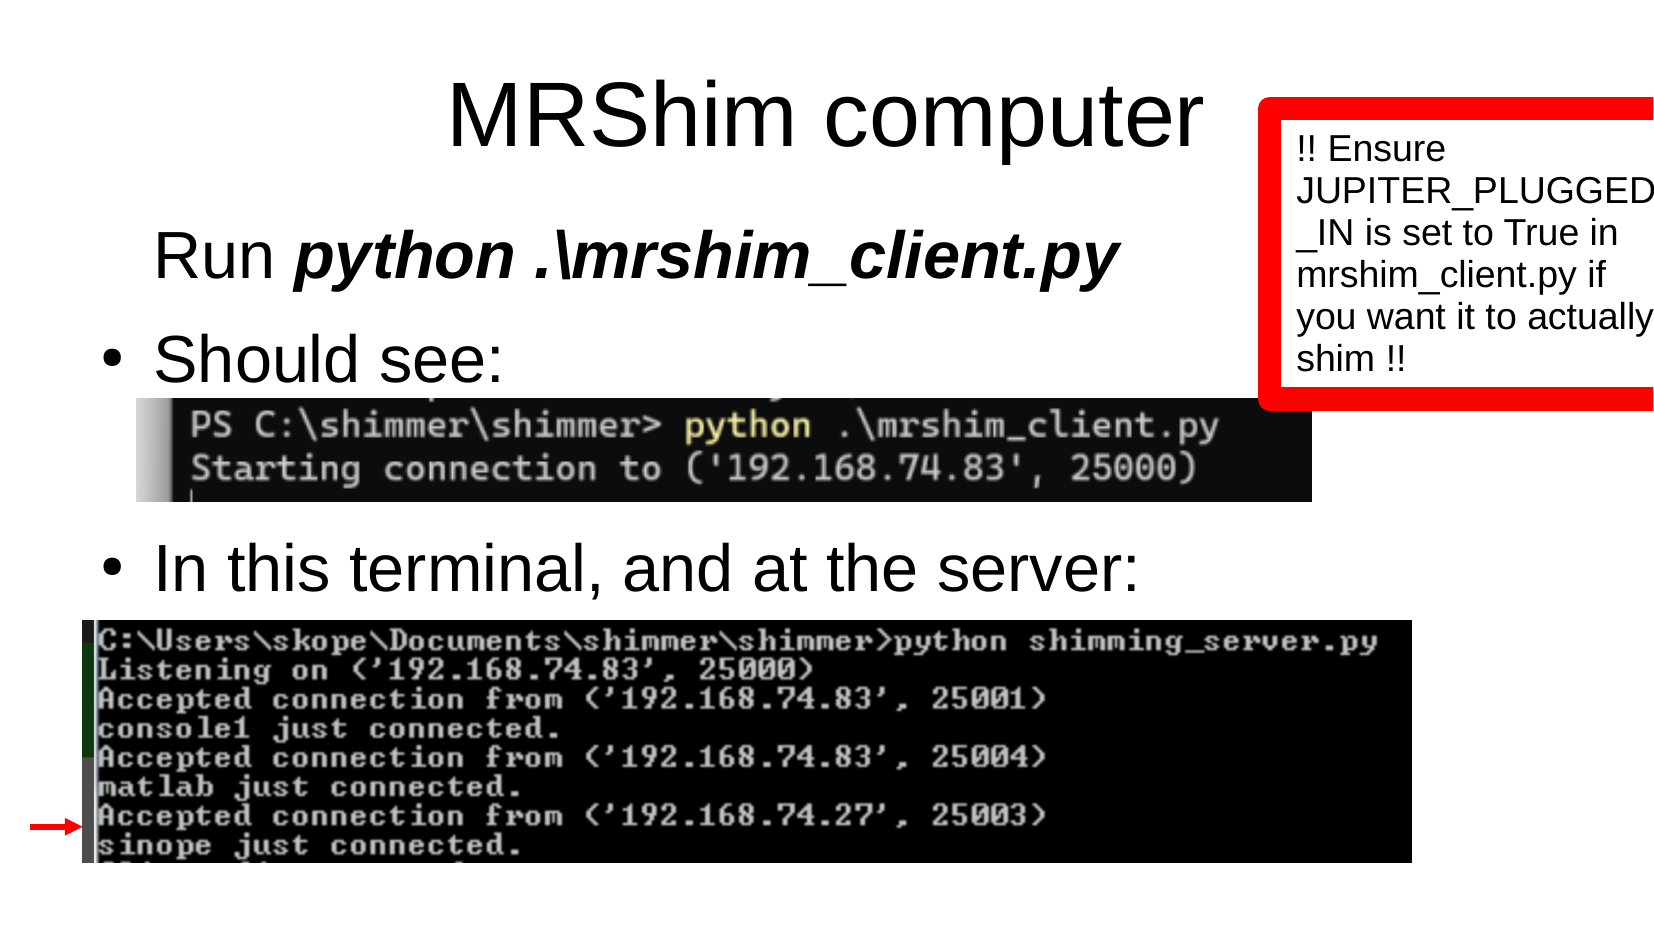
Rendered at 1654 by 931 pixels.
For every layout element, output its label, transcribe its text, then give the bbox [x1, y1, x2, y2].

list Run python .\mrshim_client.py Should see: In this terminal, and at the server: [82, 217, 1571, 758]
text_box !! Ensure JUPITER_PLUGGED_IN is set to True in mrshim_client.py if you want it to actually shim !! [1269, 108, 1654, 400]
picture [82, 620, 1412, 863]
picture [136, 398, 1312, 502]
title MRShim computer [82, 37, 1571, 193]
